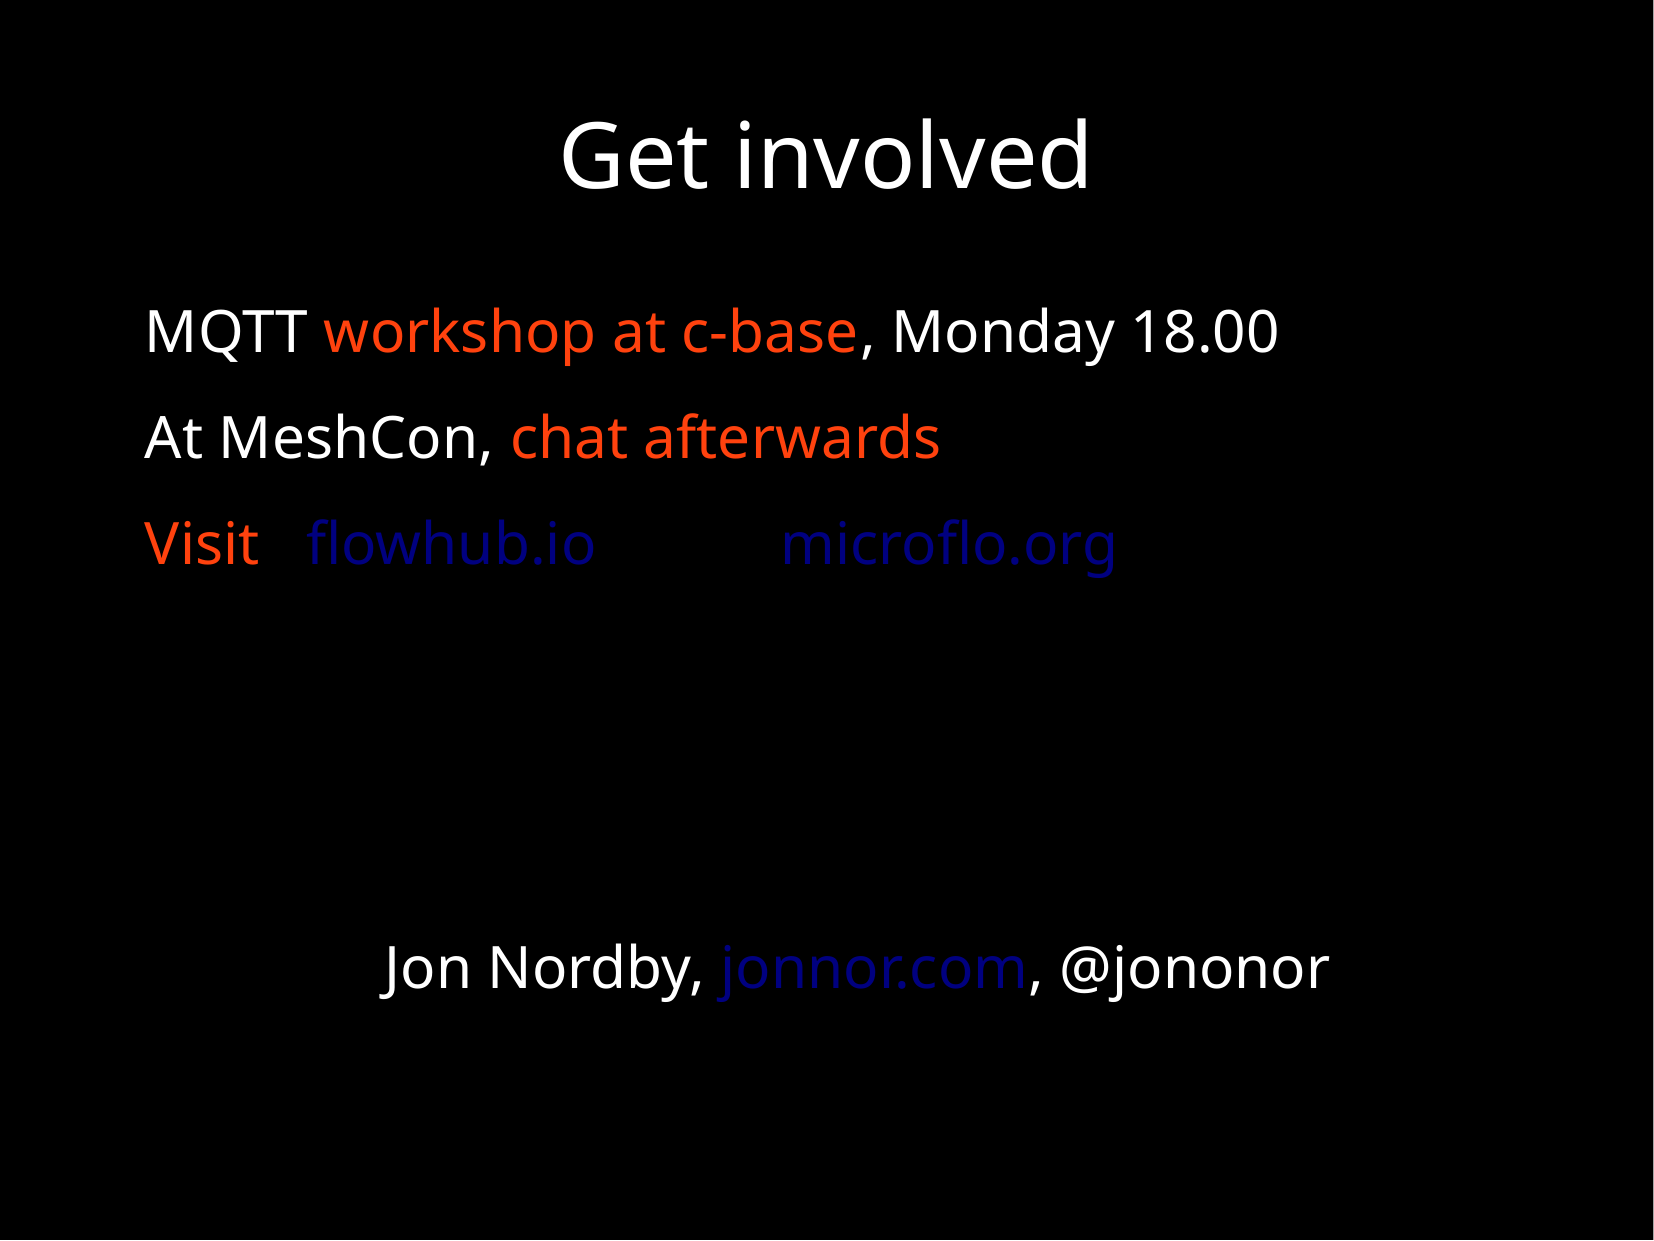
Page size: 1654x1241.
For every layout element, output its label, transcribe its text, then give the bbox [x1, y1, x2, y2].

title Get involved [82, 29, 1571, 277]
list MQTT workshop at c-base, Monday 18.00 At MeshCon, chat afterwards Visit flowhub.io microflo.org Jon Nordby, jonnor.com, @jononor [82, 290, 1571, 1010]
